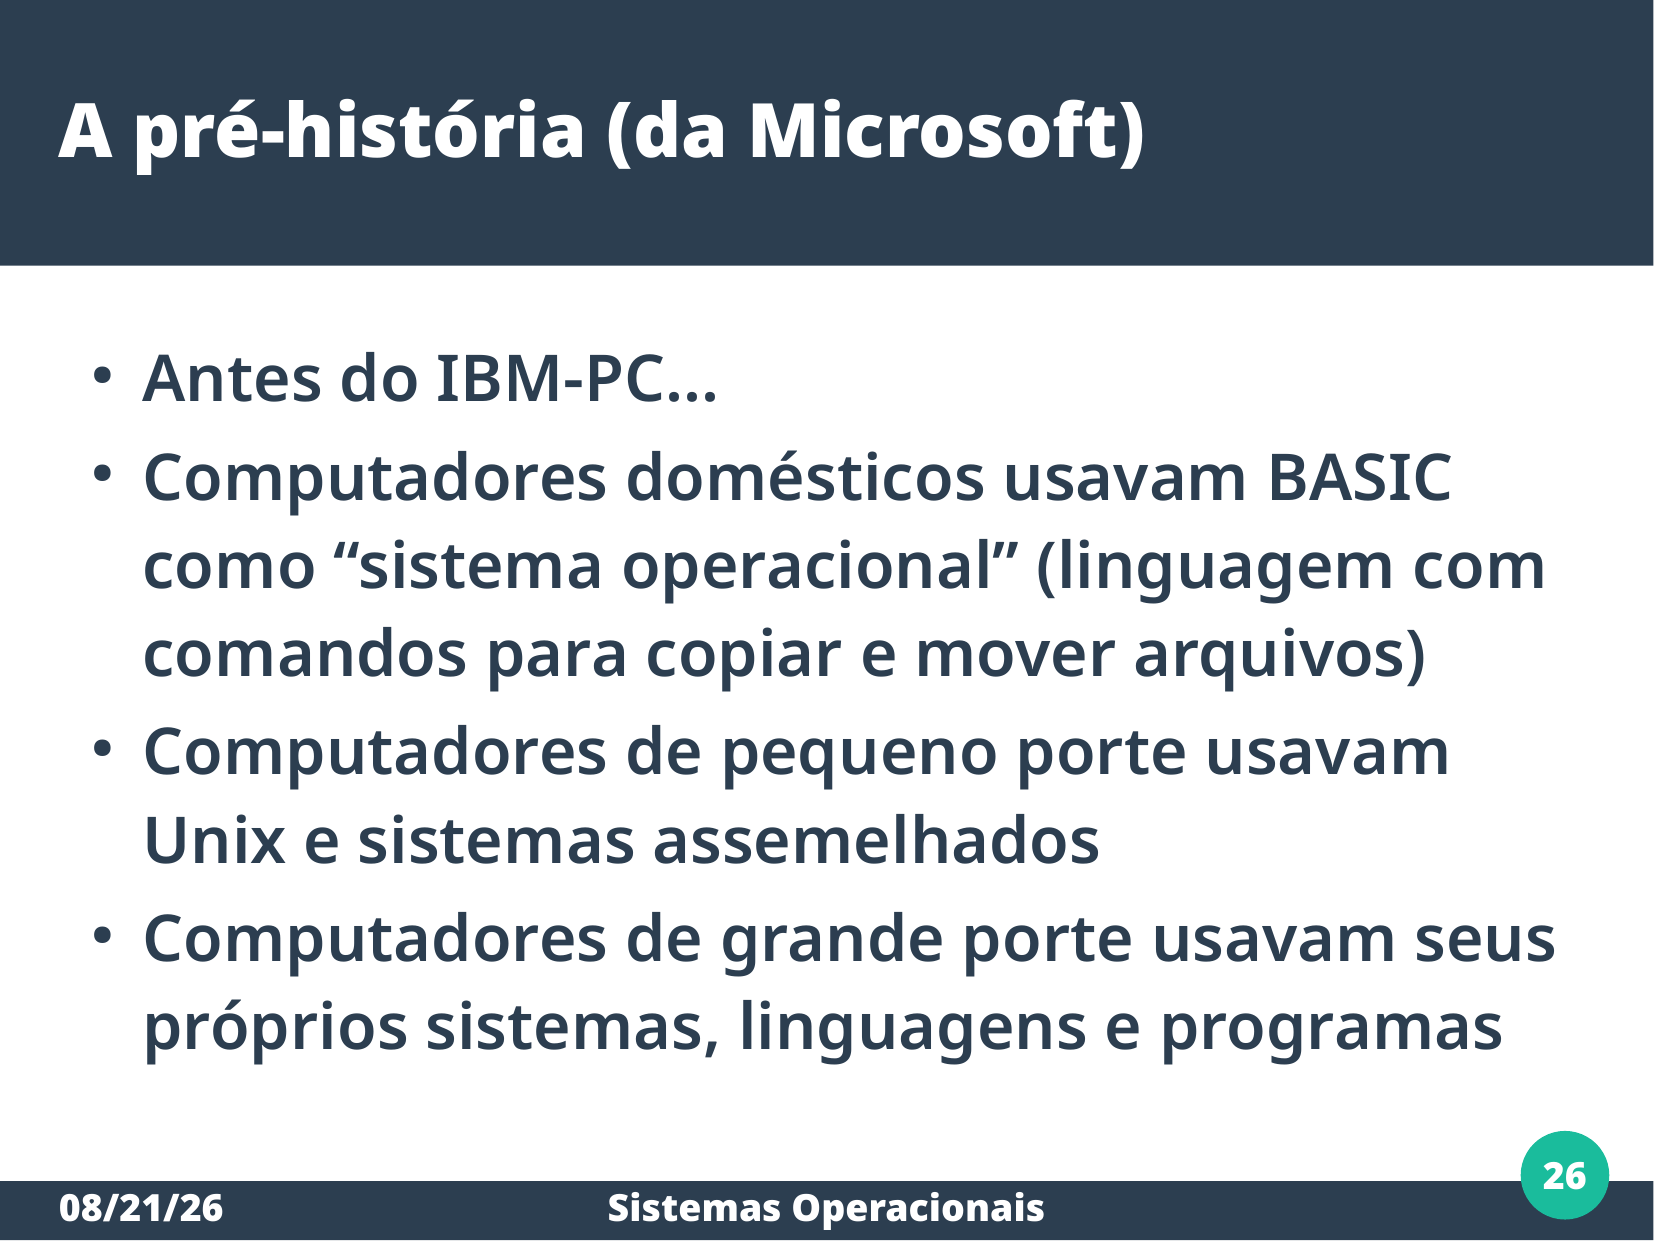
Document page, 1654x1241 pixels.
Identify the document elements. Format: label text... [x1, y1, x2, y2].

title A pré-história (da Microsoft) [59, 49, 1595, 207]
list Antes do IBM-PC... Computadores domésticos usavam BASIC como “sistema operacional” (linguagem com comandos para copiar e mover arquivos) Computadores de pequeno porte usavam Unix e sistemas assemelhados Computadores de grande porte usavam seus próprios sistemas, linguagens e programas [59, 324, 1595, 1152]
